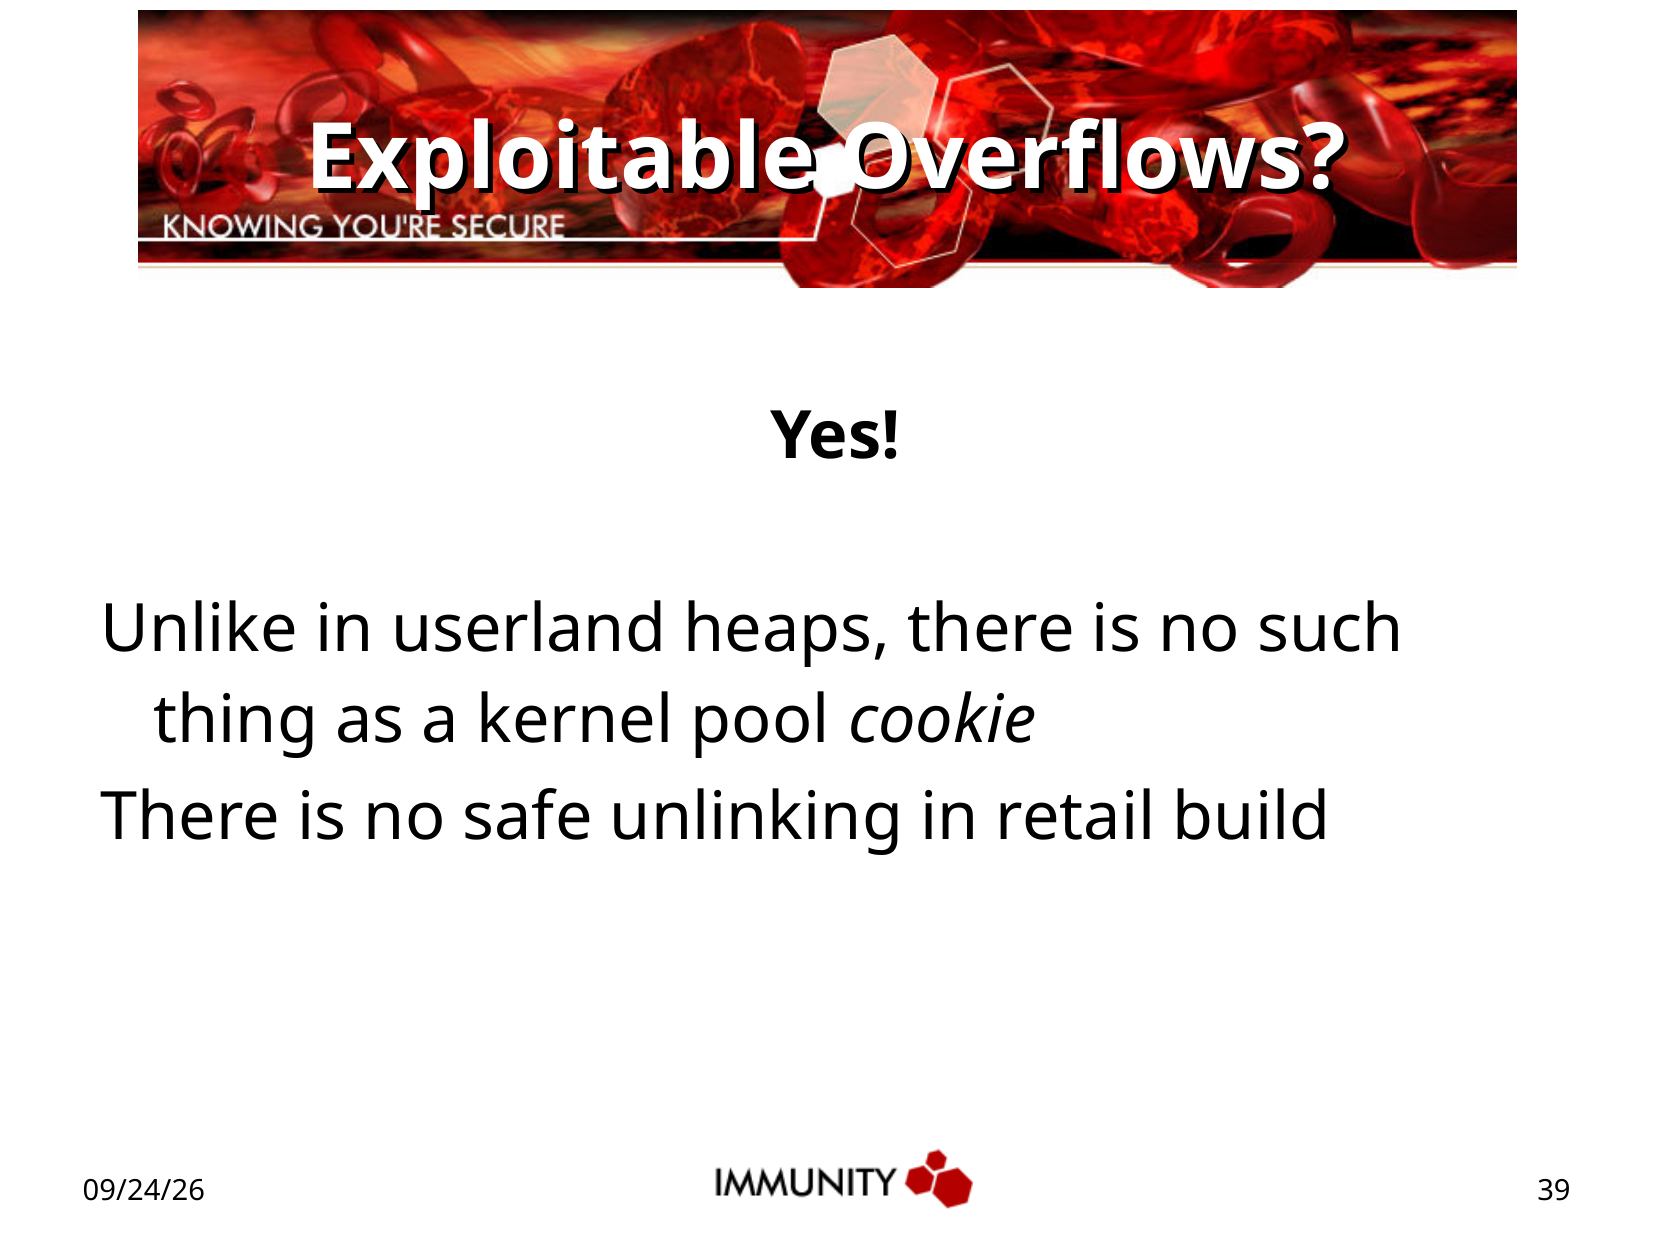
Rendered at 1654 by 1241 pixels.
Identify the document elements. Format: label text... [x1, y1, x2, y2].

list Yes! Unlike in userland heaps, there is no such thing as a kernel pool cookie There is no safe unlinking in retail build [82, 290, 1571, 1094]
title Exploitable Overflows? [82, 49, 1571, 257]
picture [694, 1130, 984, 1235]
picture [138, 10, 1517, 49]
picture [138, 257, 1517, 288]
